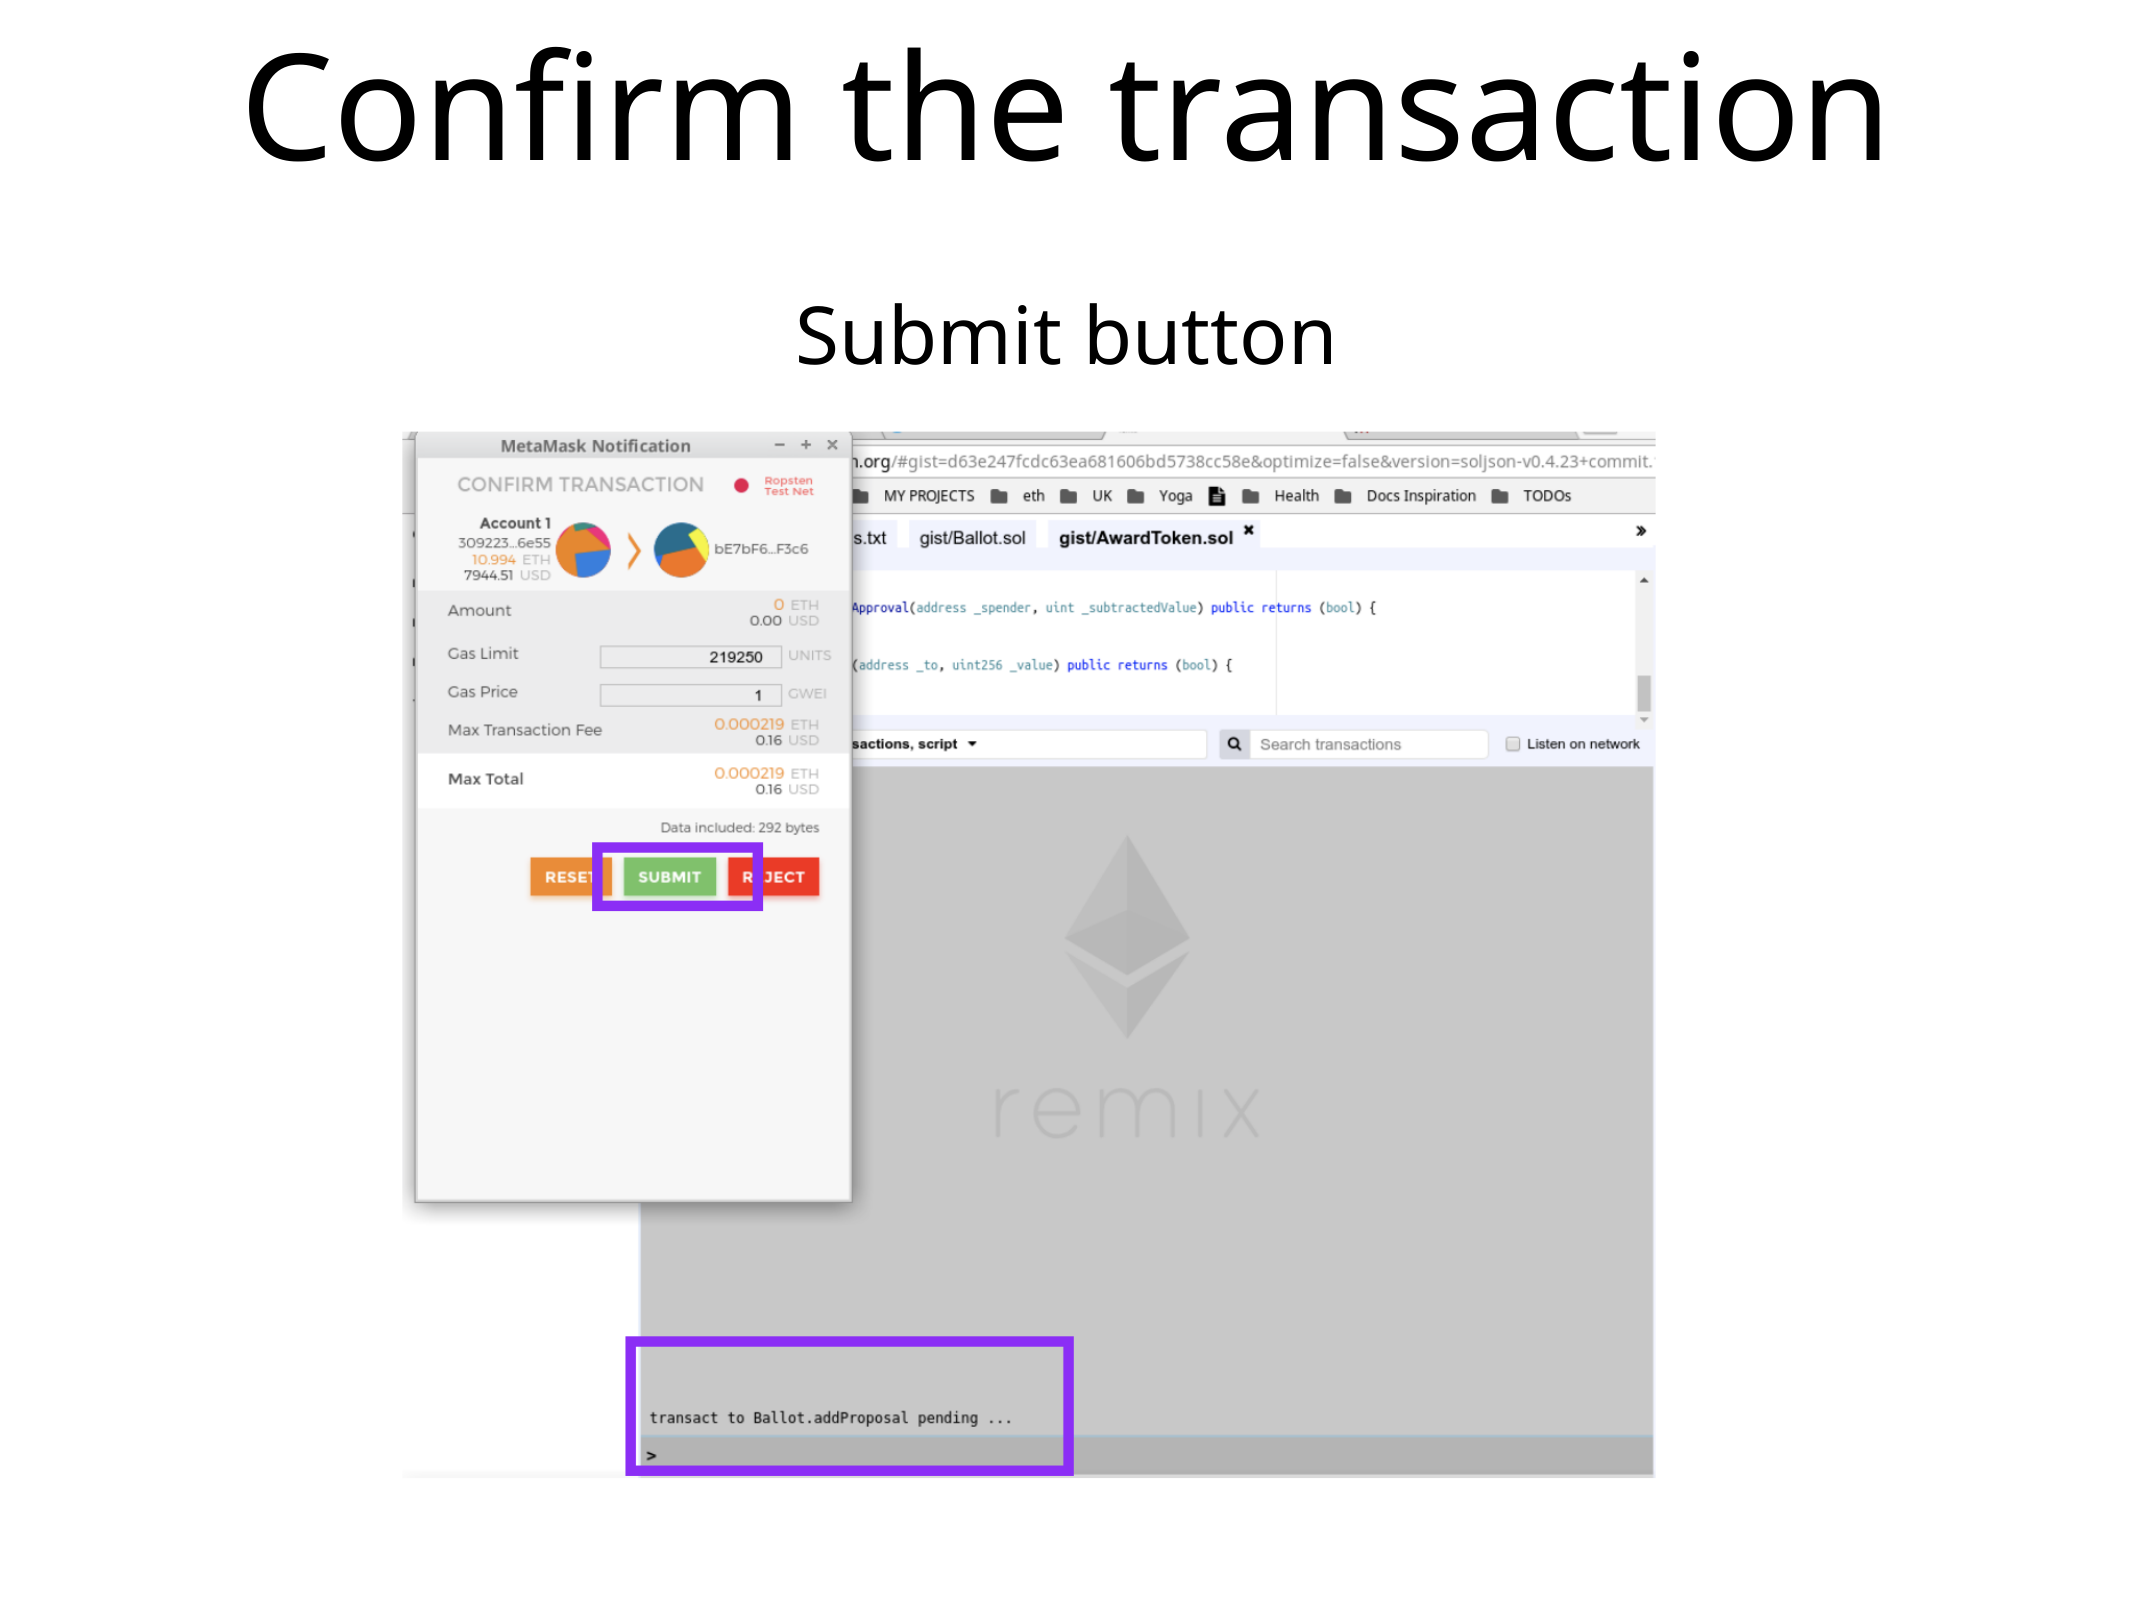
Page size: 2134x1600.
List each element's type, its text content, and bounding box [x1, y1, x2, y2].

title Confirm the transaction [69, 5, 2064, 548]
subtitle Submit button ( when dependencies.js is the active file ) [112, 277, 2021, 558]
picture [369, 415, 1714, 1502]
